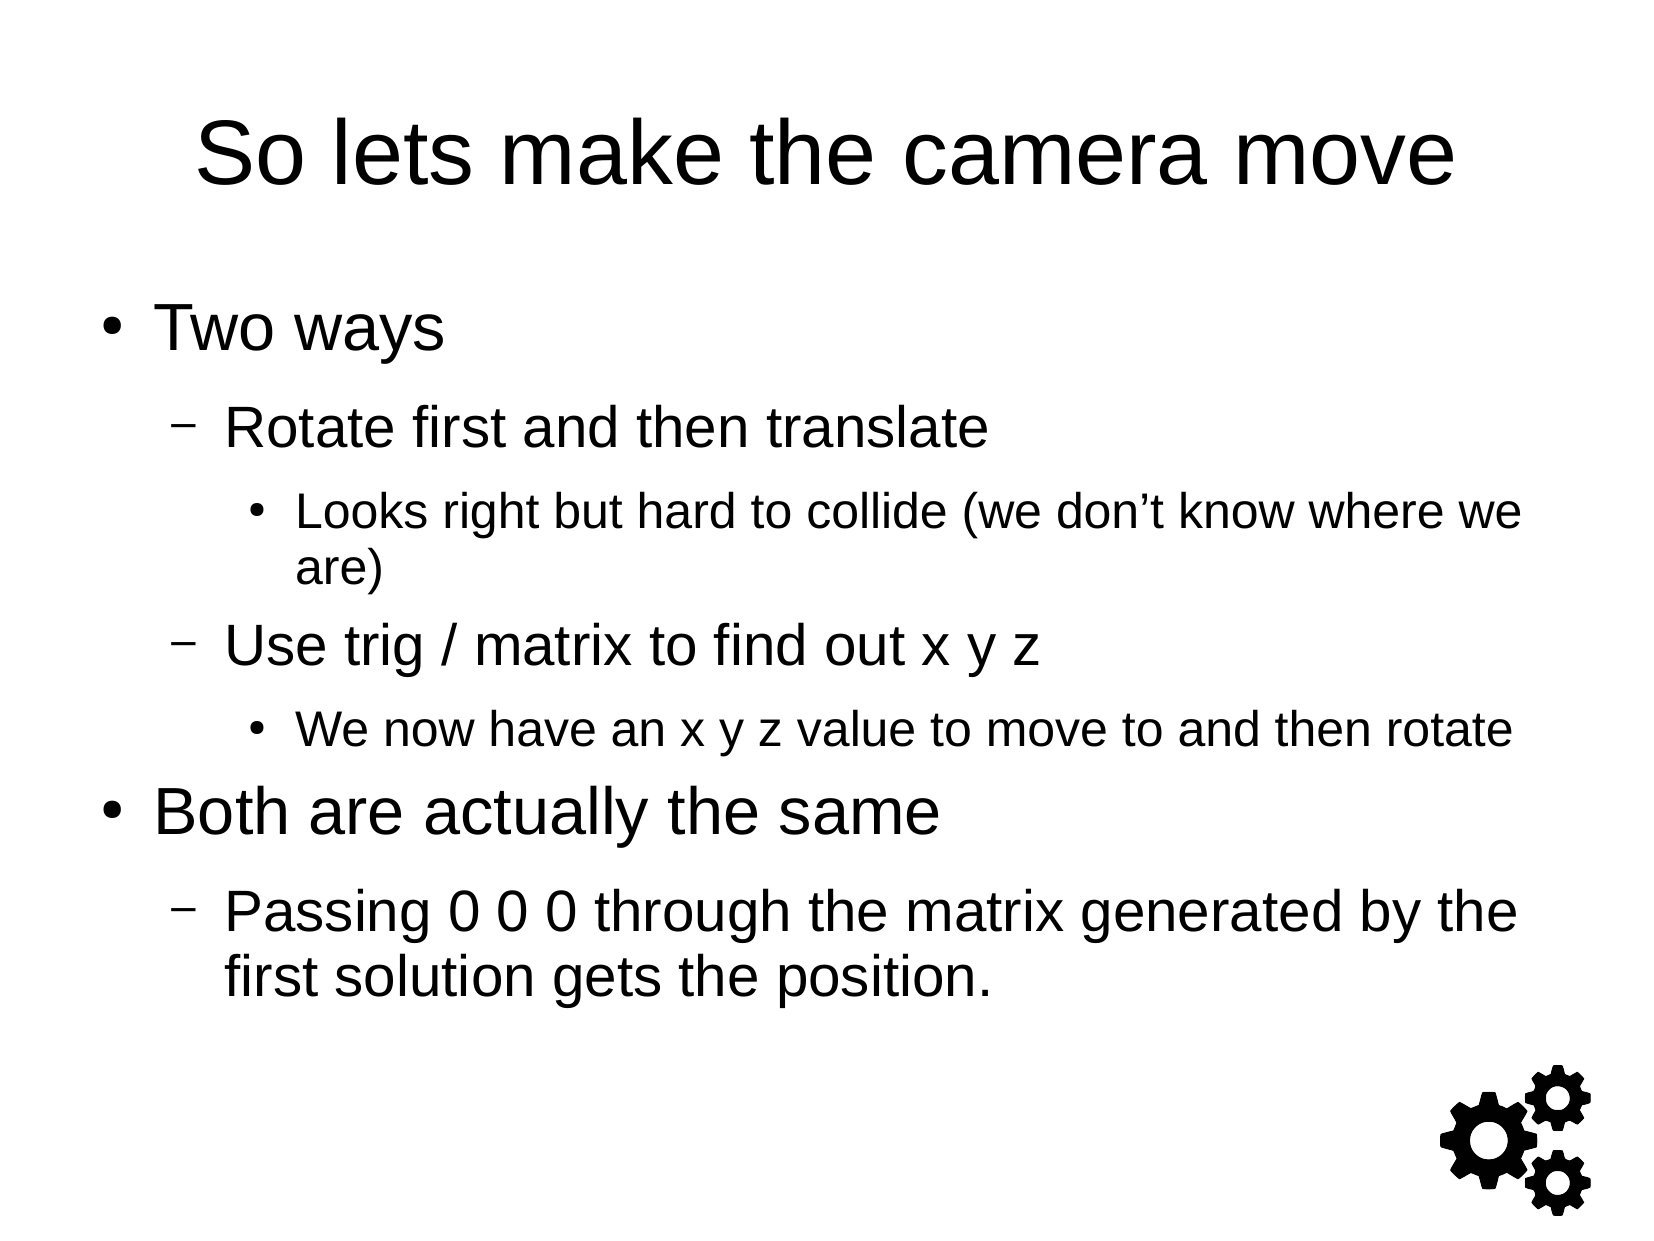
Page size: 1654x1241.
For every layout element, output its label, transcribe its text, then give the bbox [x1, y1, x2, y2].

list Two ways Rotate first and then translate Looks right but hard to collide (we don’t know where we are) Use trig / matrix to find out x y z We now have an x y z value to move to and then rotate Both are actually the same Passing 0 0 0 through the matrix generated by the first solution gets the position. [82, 290, 1571, 1010]
picture [1440, 1065, 1591, 1216]
title So lets make the camera move [82, 49, 1571, 257]
